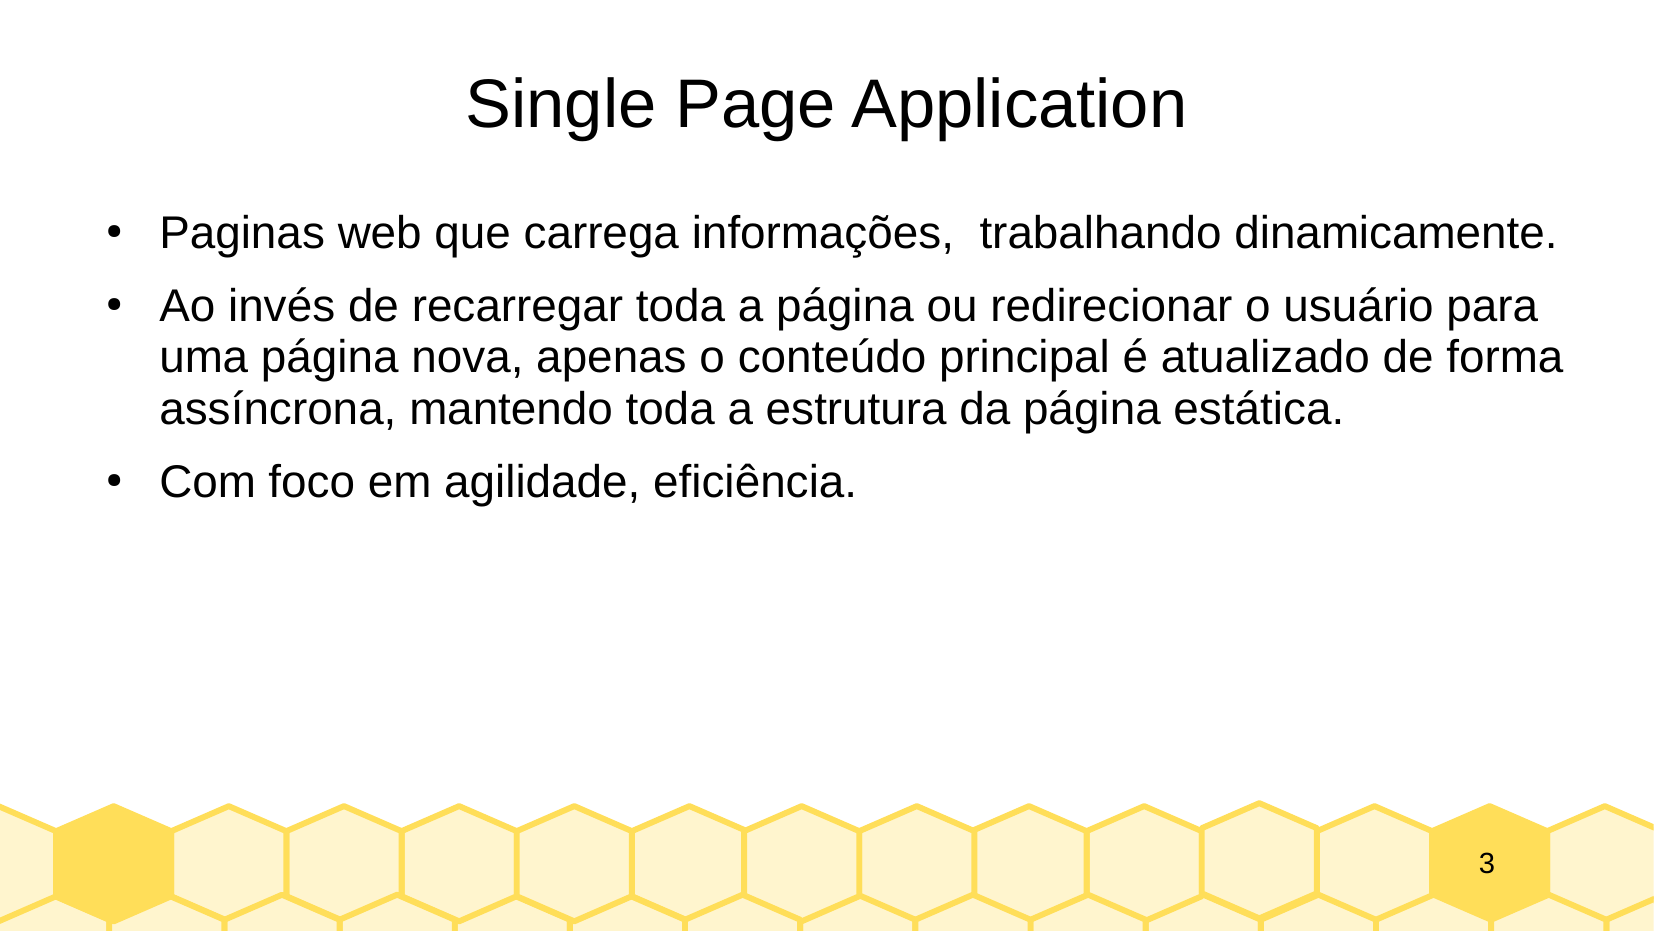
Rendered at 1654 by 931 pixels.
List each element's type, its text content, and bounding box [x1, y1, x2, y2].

title Single Page Application [88, 29, 1565, 178]
list Paginas web que carrega informações, trabalhando dinamicamente. Ao invés de recarregar toda a página ou redirecionar o usuário para uma página nova, apenas o conteúdo principal é atualizado de forma assíncrona, mantendo toda a estrutura da página estática. Com foco em agilidade, eficiência. [88, 206, 1565, 739]
